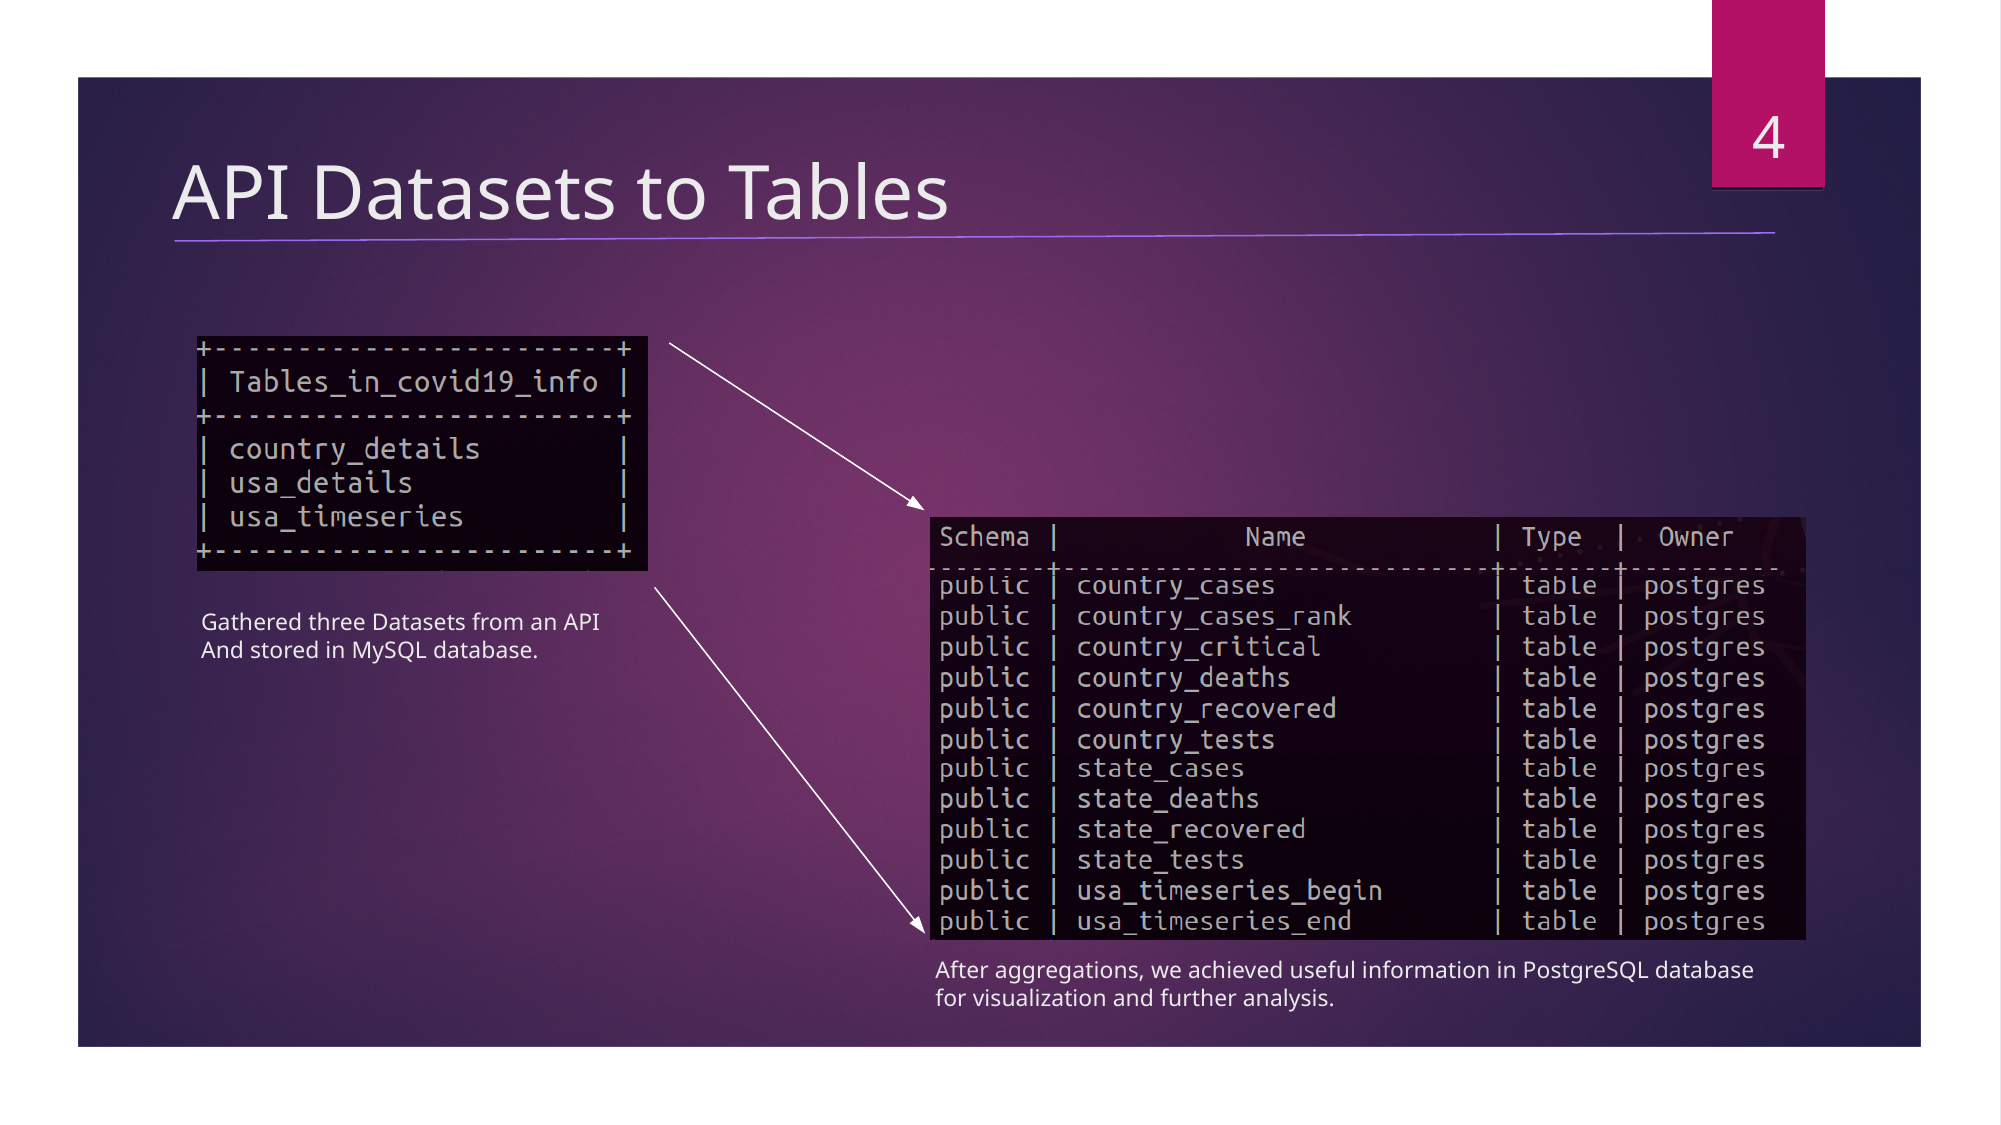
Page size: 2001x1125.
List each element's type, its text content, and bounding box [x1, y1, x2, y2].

text_box Gathered three Datasets from an API And stored in MySQL database. [186, 600, 757, 647]
text_box After aggregations, we achieved useful information in PostgreSQL database for visualization and further analysis. [920, 916, 2000, 1019]
title API Datasets to Tables [157, 99, 1606, 243]
picture [930, 517, 1806, 916]
text_box [1034, 285, 1777, 517]
picture [197, 336, 648, 571]
text_box 4 [1737, 43, 1842, 178]
